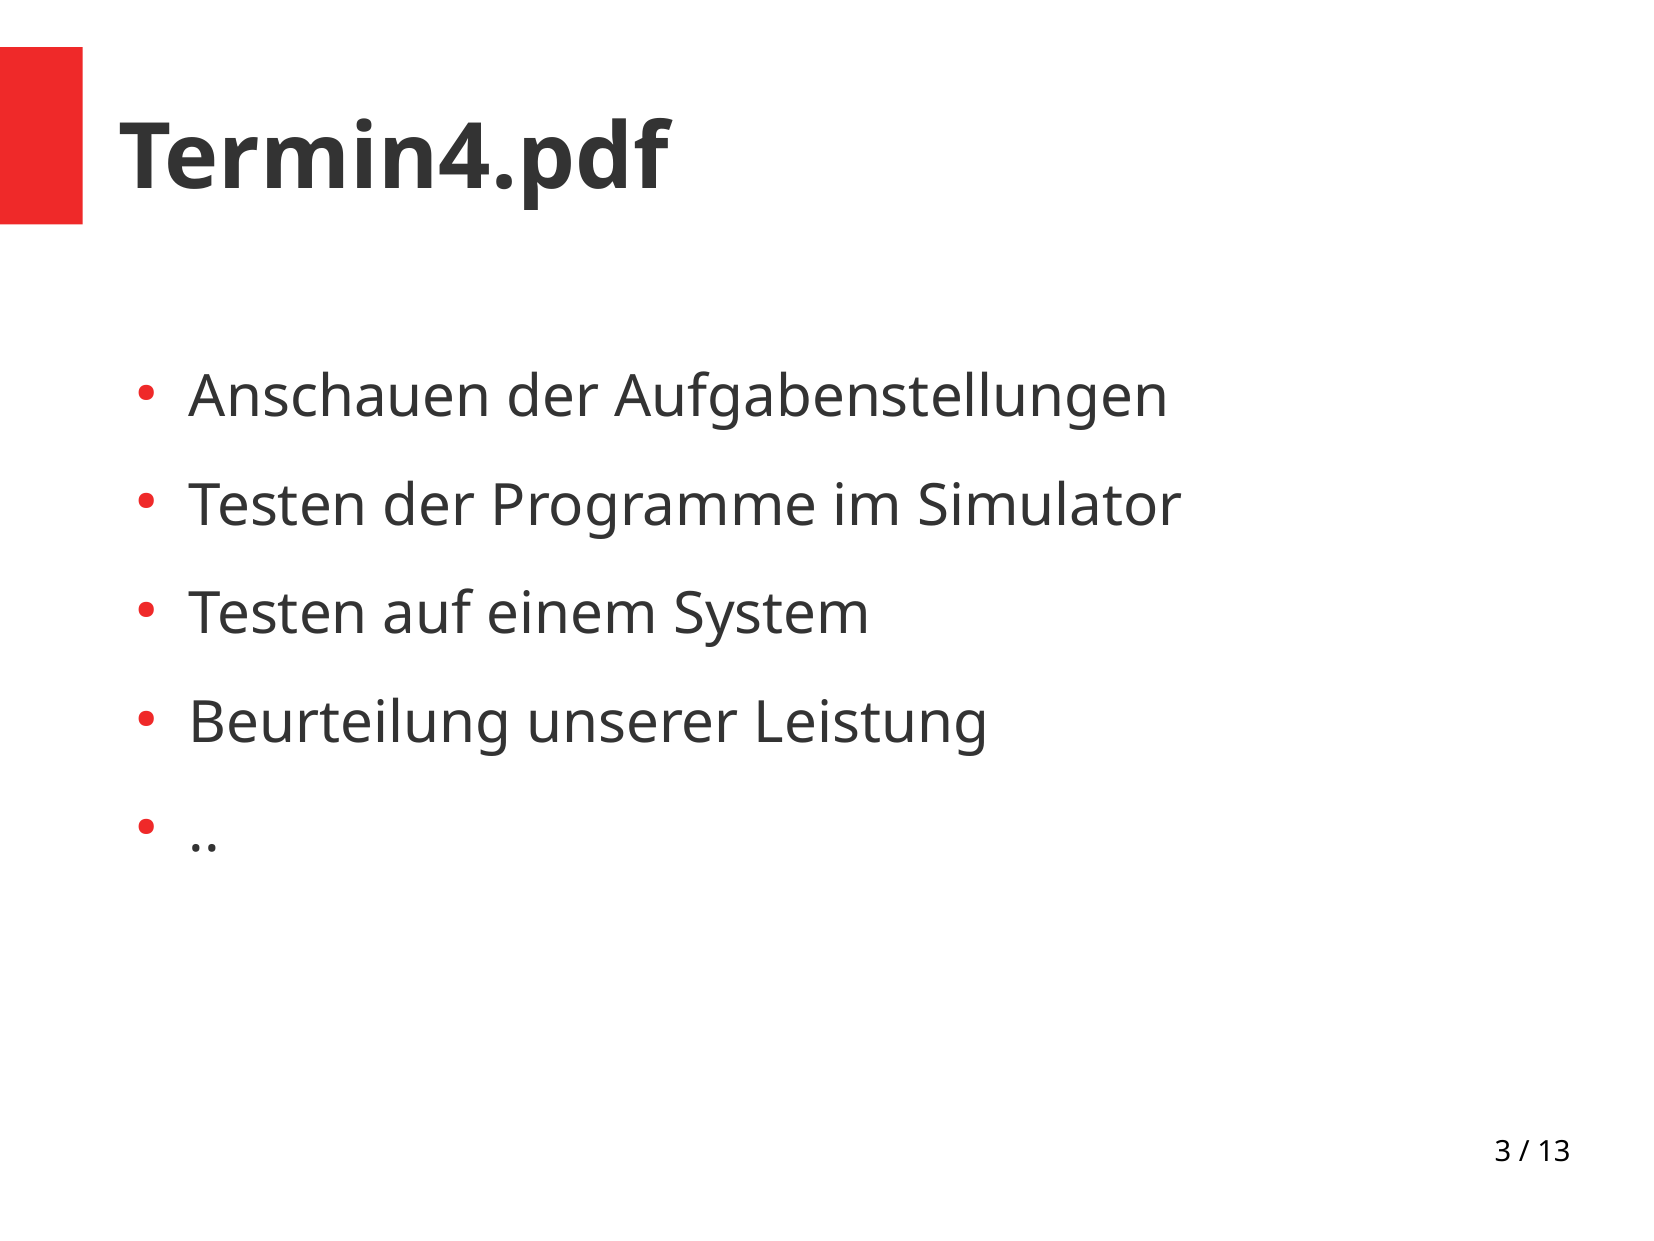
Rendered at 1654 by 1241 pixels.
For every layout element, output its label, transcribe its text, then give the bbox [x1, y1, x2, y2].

list Anschauen der Aufgabenstellungen Testen der Programme im Simulator Testen auf einem System Beurteilung unserer Leistung .. [118, 354, 1536, 1074]
title Termin4.pdf [118, 45, 1571, 260]
